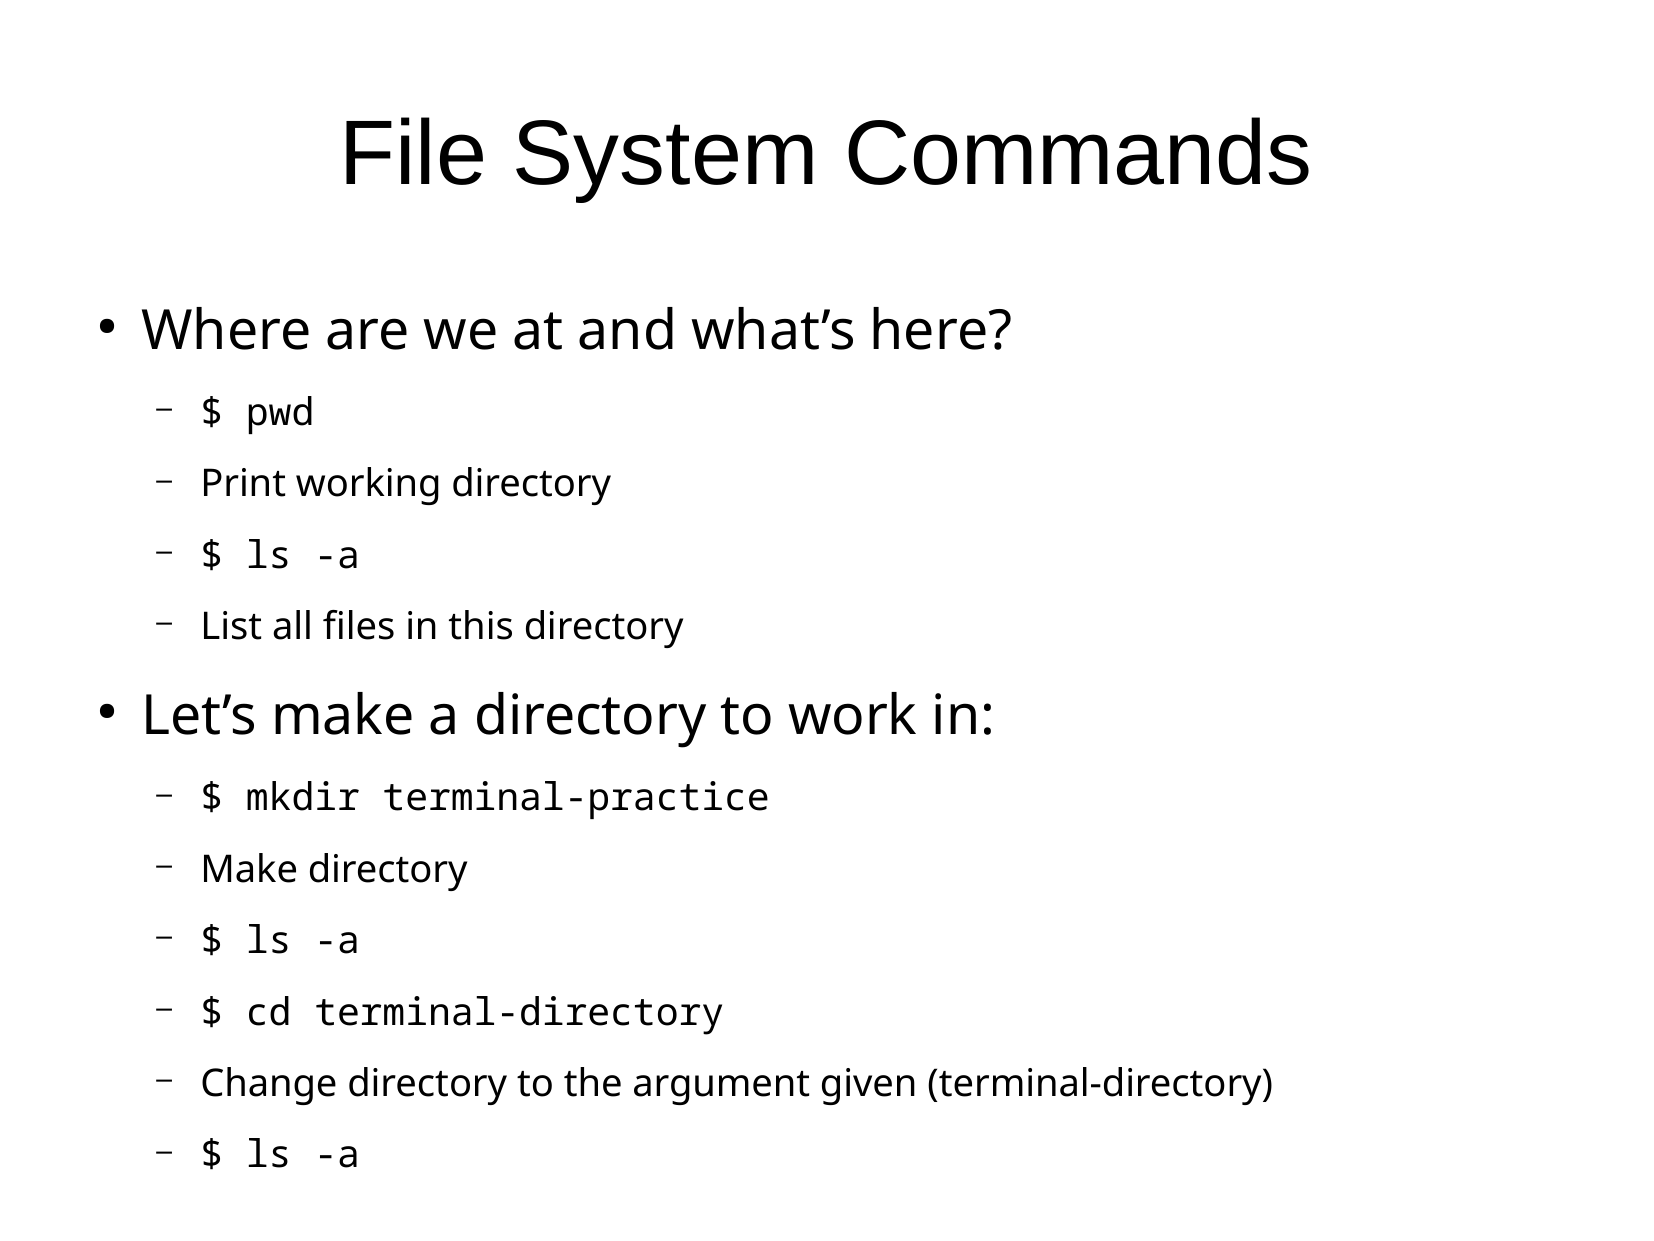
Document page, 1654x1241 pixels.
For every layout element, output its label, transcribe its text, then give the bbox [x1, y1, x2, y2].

title File System Commands [82, 49, 1571, 257]
list Where are we at and what’s here? $ pwd Print working directory $ ls -a List all files in this directory Let’s make a directory to work in: $ mkdir terminal-practice Make directory $ ls -a $ cd terminal-directory Change directory to the argument given (terminal-directory) $ ls -a [82, 290, 1571, 1186]
